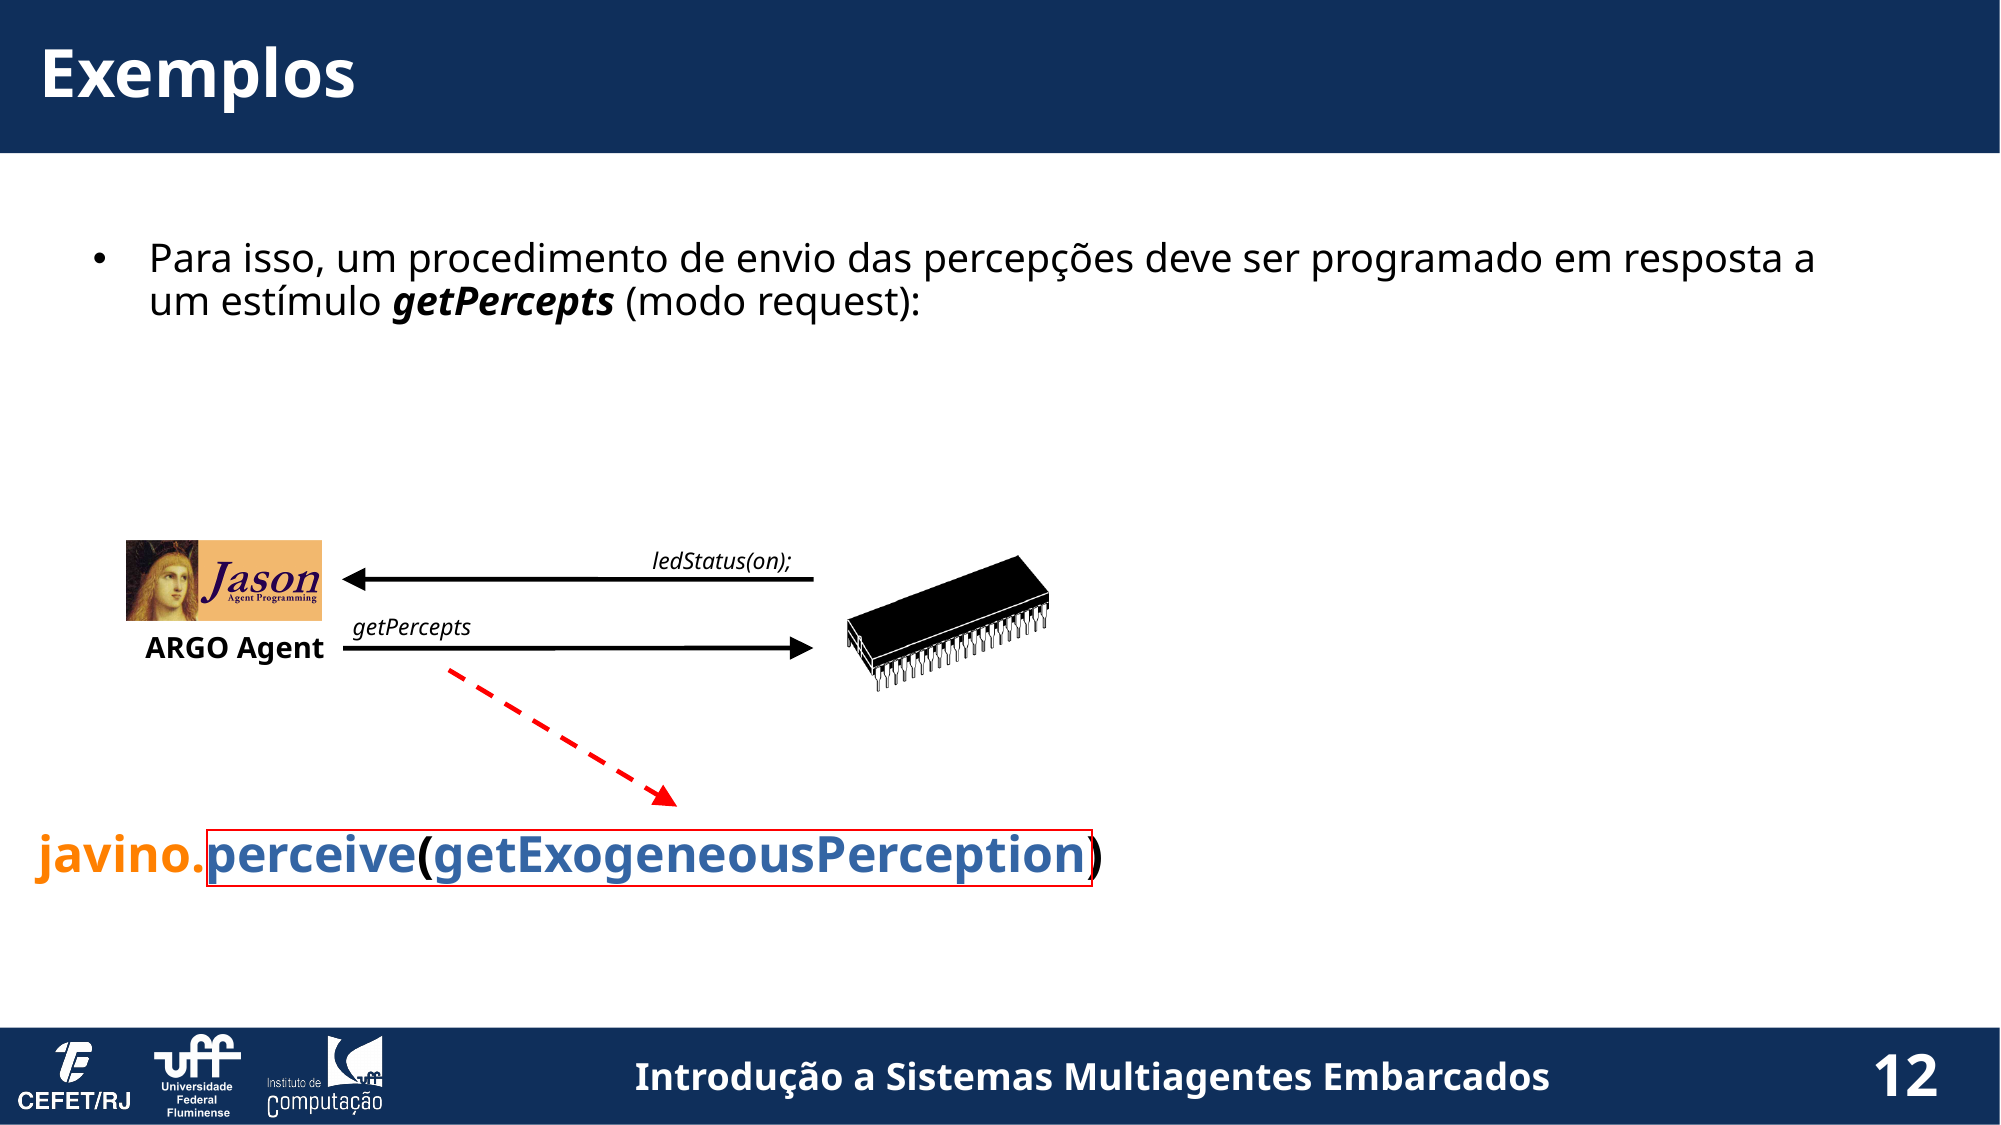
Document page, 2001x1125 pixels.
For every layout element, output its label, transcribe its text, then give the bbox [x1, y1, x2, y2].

text_box Exemplos [25, 23, 2000, 119]
picture [126, 540, 322, 621]
picture [265, 1033, 384, 1118]
picture [153, 1033, 242, 1122]
text_box Para isso, um procedimento de envio das percepções deve ser programado em resposta a um estímulo getPercepts (modo request): [77, 231, 1833, 1006]
text_box javino.perceive(getExogeneousPerception) [23, 814, 1140, 898]
picture [18, 1021, 130, 1125]
text_box ledStatus(on); [537, 538, 907, 582]
text_box ARGO Agent [110, 622, 361, 672]
picture [847, 555, 1049, 692]
text_box getPercepts [328, 605, 496, 648]
